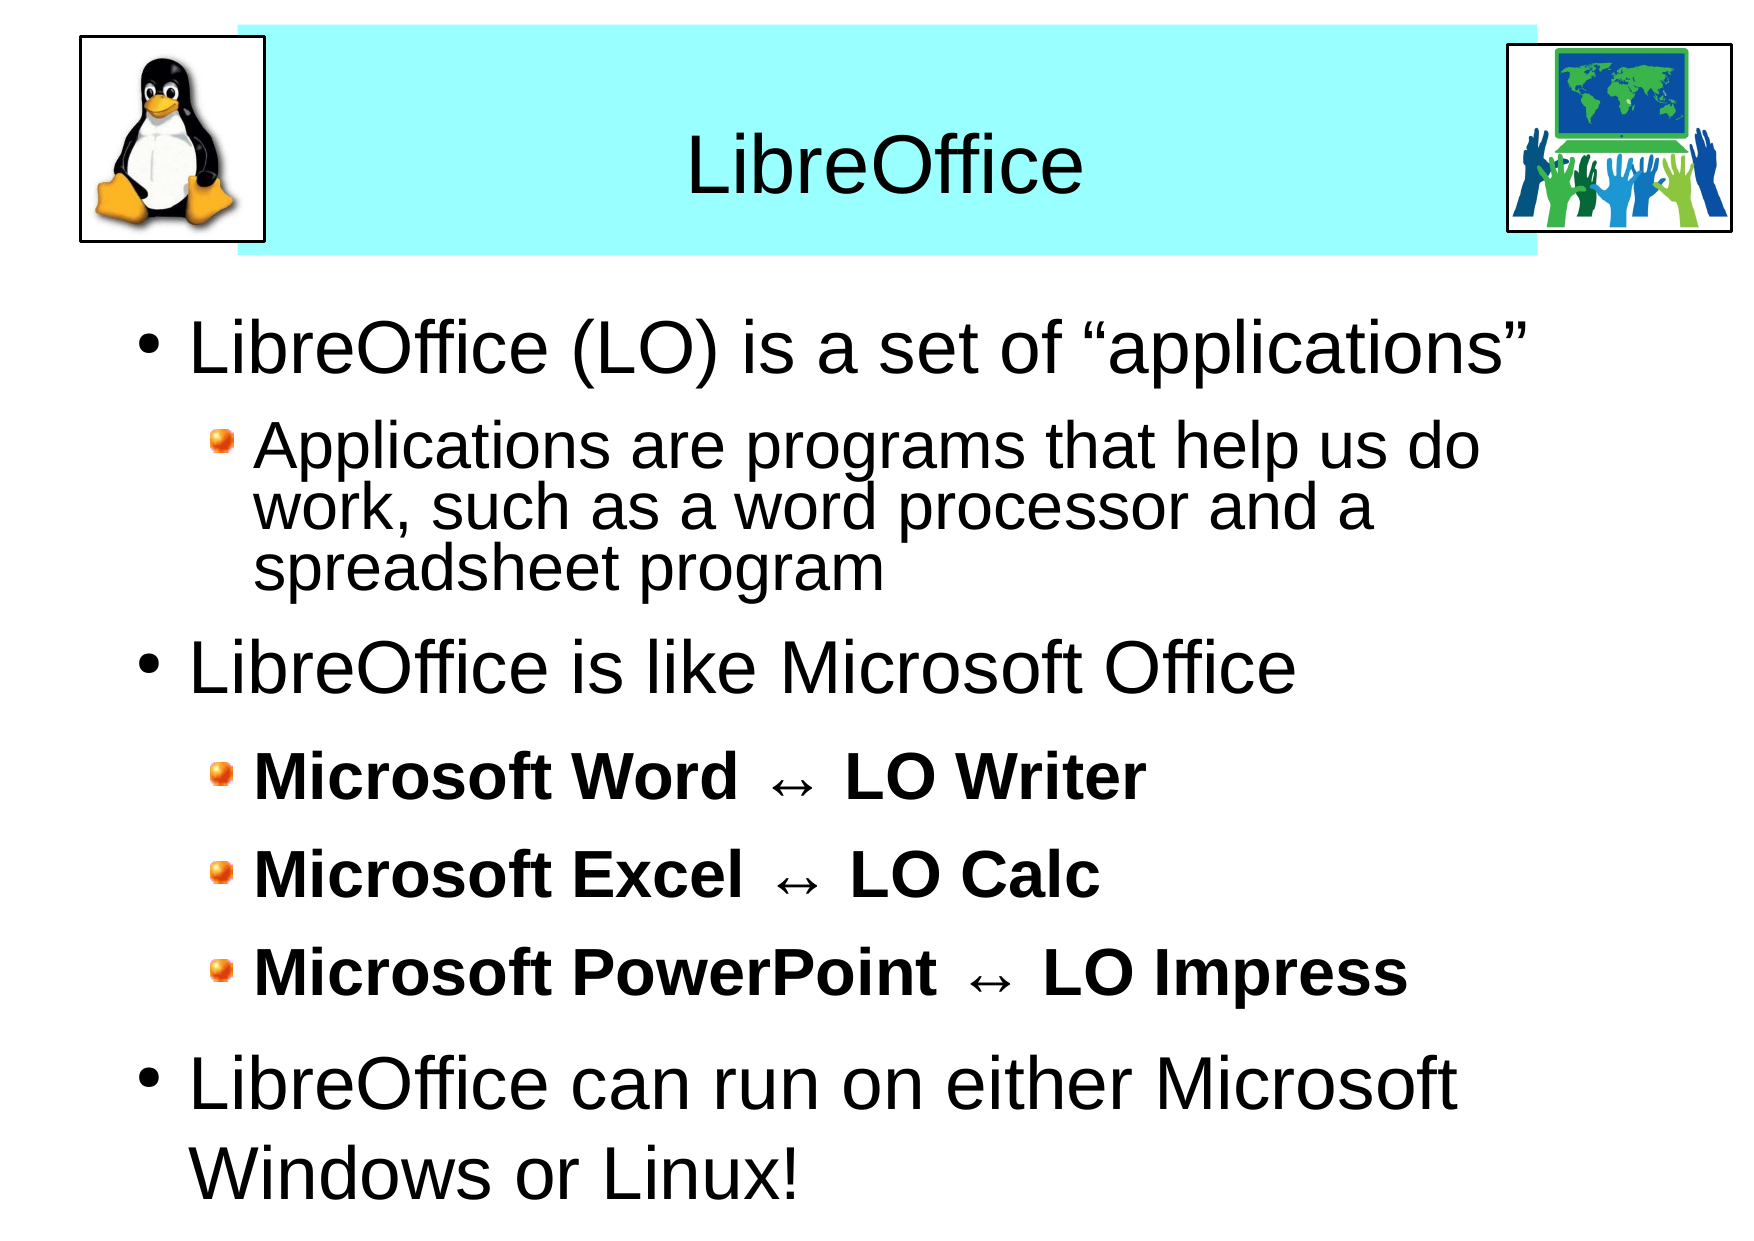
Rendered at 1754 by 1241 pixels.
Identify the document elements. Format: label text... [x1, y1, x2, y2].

list LibreOffice (LO) is a set of “applications” Applications are programs that help us do work, such as a word processor and a spreadsheet program LibreOffice is like Microsoft Office Microsoft Word ↔ LO Writer Microsoft Excel ↔ LO Calc Microsoft PowerPoint ↔ LO Impress LibreOffice can run on either Microsoft Windows or Linux! [117, 306, 1610, 1221]
title LibreOffice [117, 55, 1624, 276]
picture [82, 38, 263, 240]
picture [1509, 46, 1730, 230]
